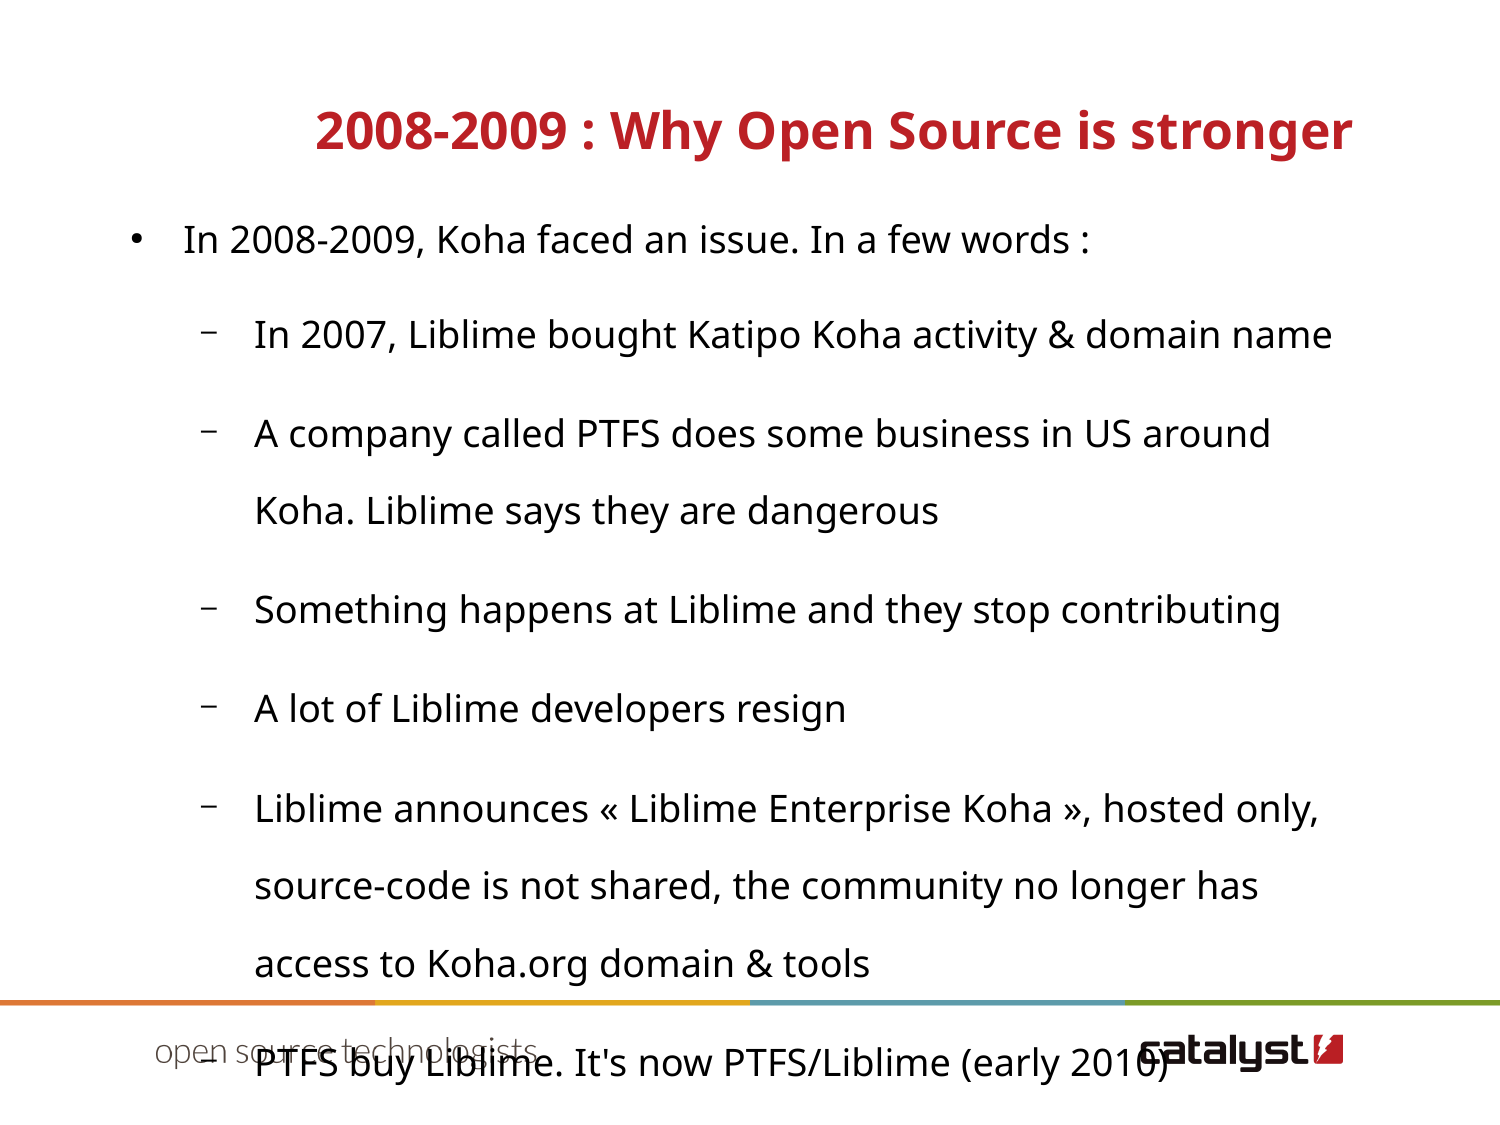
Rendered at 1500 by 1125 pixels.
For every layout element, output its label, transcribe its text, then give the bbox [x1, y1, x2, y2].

title 2008-2009 : Why Open Source is stronger [315, 0, 1463, 260]
picture [1377, 1000, 1500, 1072]
list In 2008-2009, Koha faced an issue. In a few words : In 2007, Liblime bought Katipo Koha activity & domain name A company called PTFS does some business in US around Koha. Liblime says they are dangerous Something happens at Liblime and they stop contributing A lot of Liblime developers resign Liblime announces « Liblime Enterprise Koha », hosted only, source-code is not shared, the community no longer has access to Koha.org domain & tools PTFS buy Liblime. It's now PTFS/Liblime (early 2010) [112, 187, 1377, 1125]
picture [0, 1000, 112, 1072]
